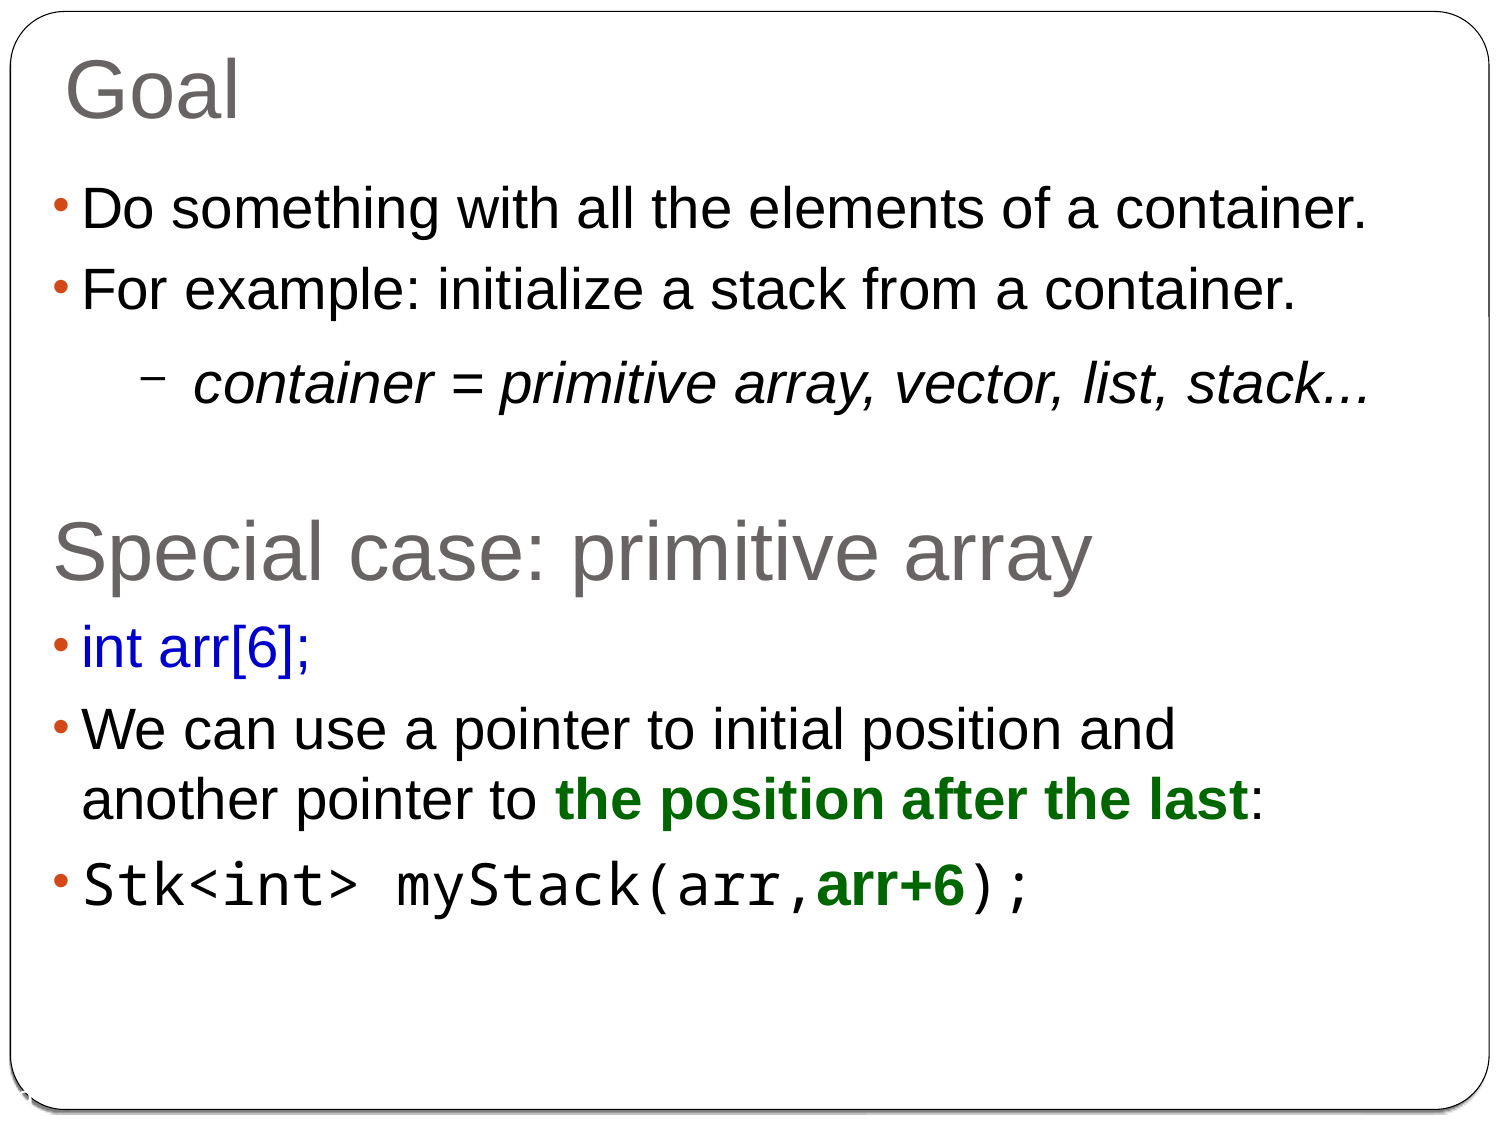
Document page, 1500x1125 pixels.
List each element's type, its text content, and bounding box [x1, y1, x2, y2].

list Do something with all the elements of a container. For example: initialize a stack from a container. container = primitive array, vector, list, stack... Special case: primitive array int arr[6]; We can use a pointer to initial position and another pointer to the position after the last: Stk<int> myStack(arr,arr+6); [37, 162, 1463, 1088]
title Goal [50, 45, 1450, 150]
slide_number <number> [0, 1074, 50, 1125]
